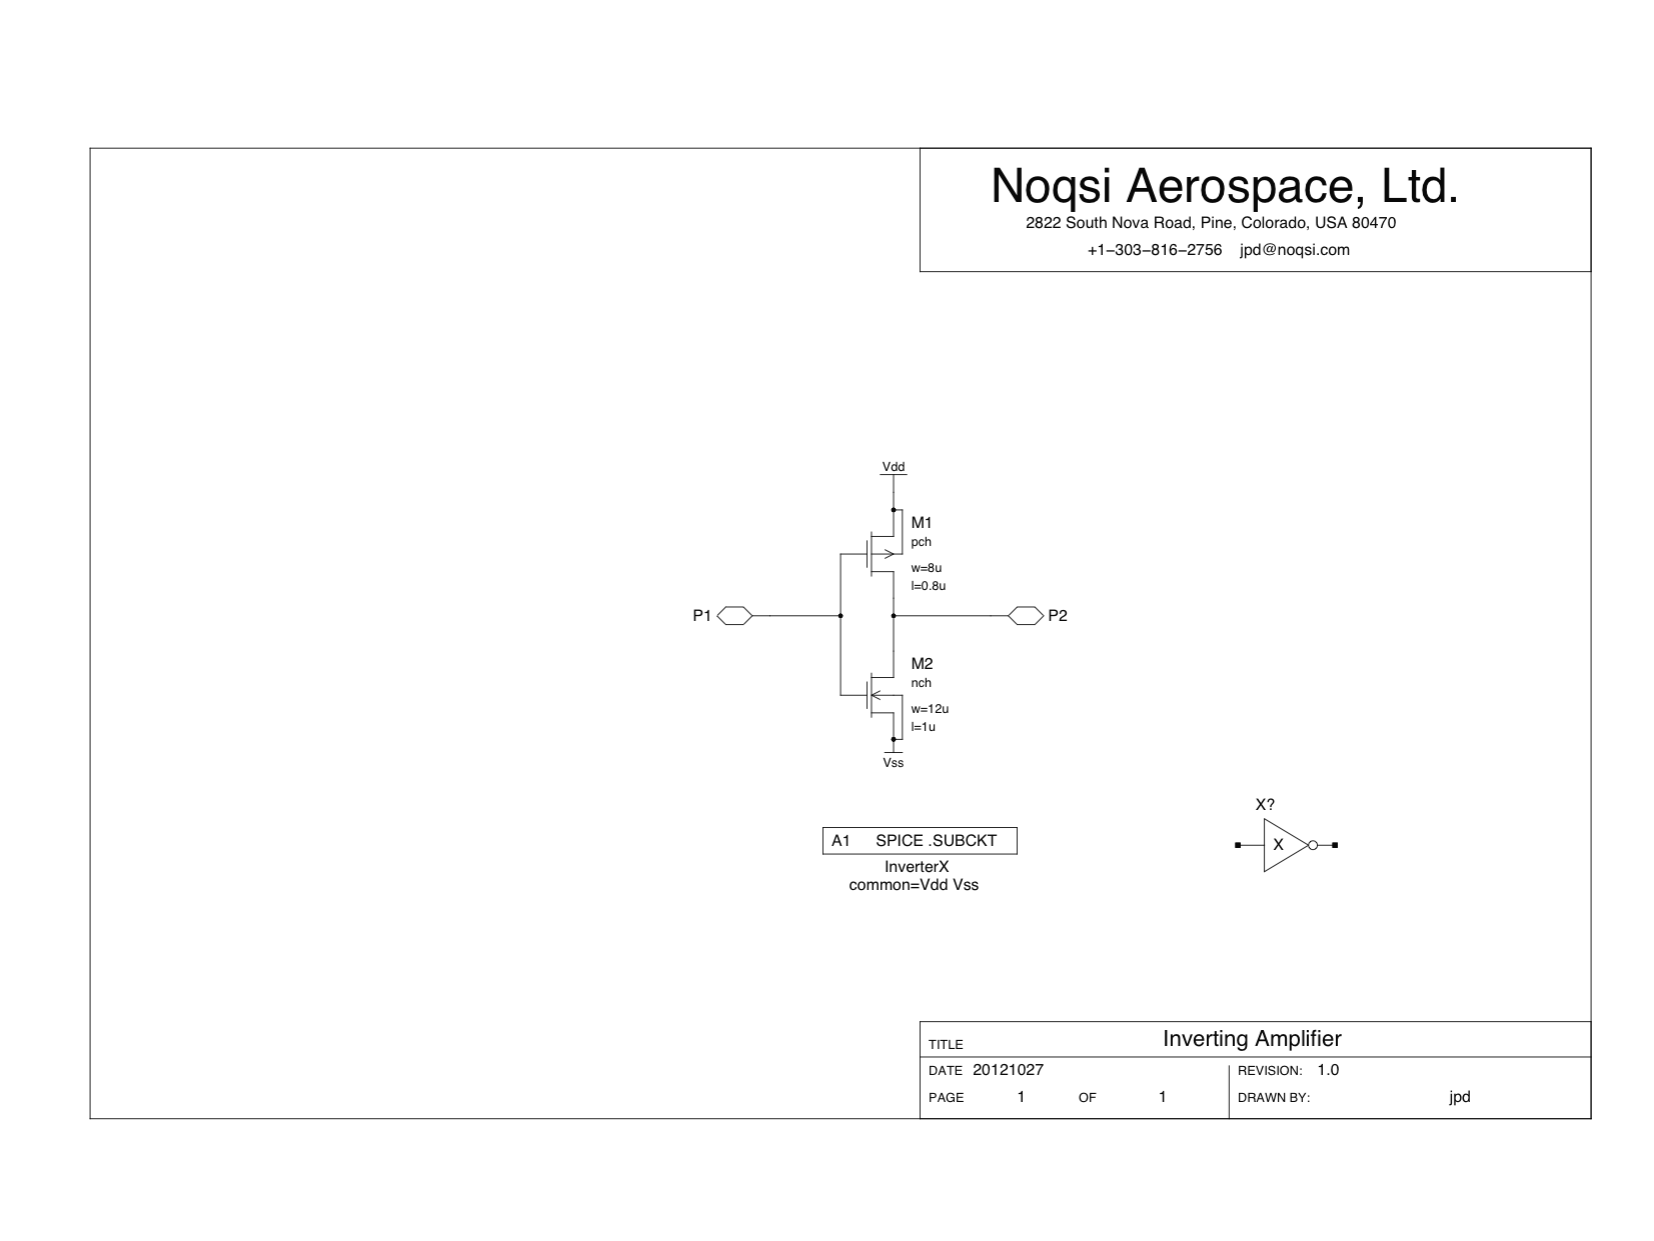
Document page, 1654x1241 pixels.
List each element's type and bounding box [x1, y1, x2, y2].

picture [88, 145, 1594, 1121]
